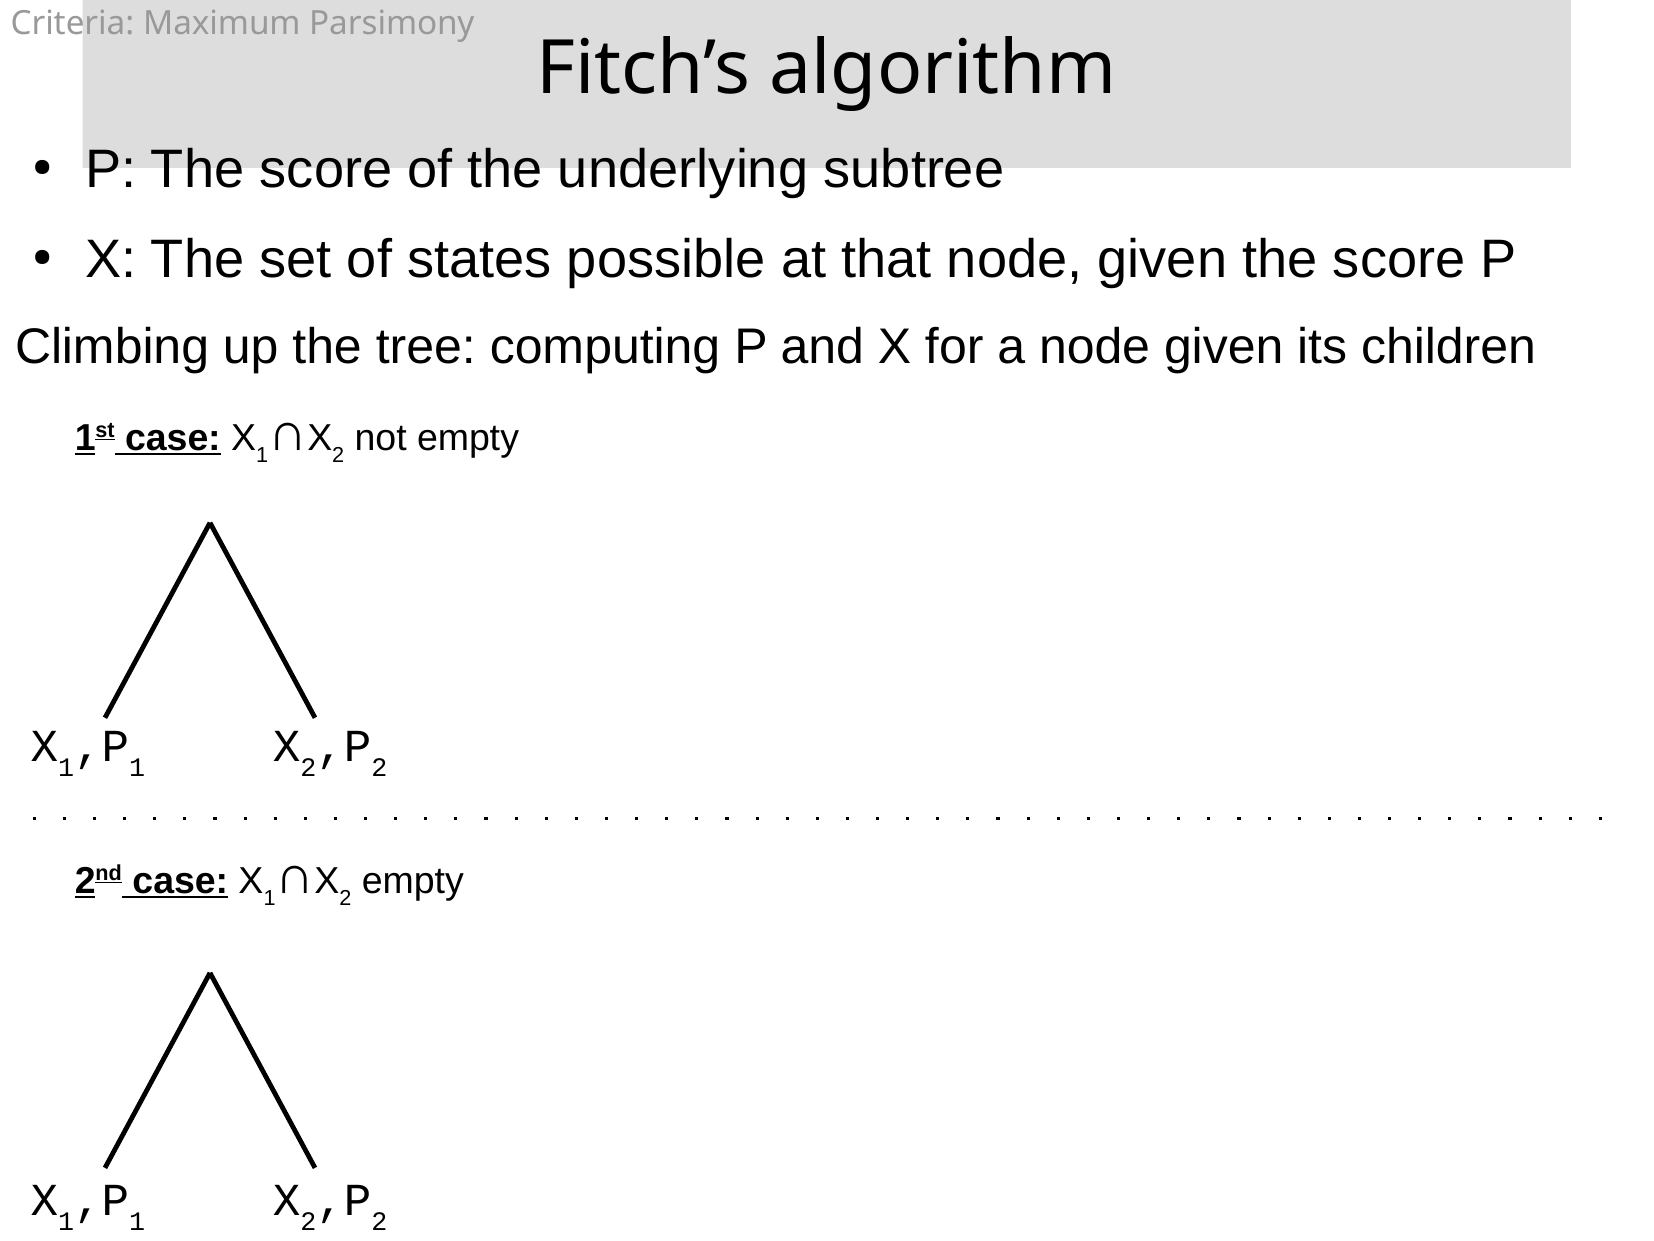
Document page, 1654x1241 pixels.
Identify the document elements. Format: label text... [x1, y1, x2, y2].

title Fitch’s algorithm [82, 0, 1571, 138]
list P: The score of the underlying subtree X: The set of states possible at that node, given the score P Climbing up the tree: computing P and X for a node given its children [15, 138, 1651, 462]
text_box X1,P1 [15, 1169, 166, 1241]
text_box X1,P1 [15, 716, 166, 792]
text_box Criteria: Maximum Parsimony [10, 0, 513, 73]
text_box 1st case: X1∩X2 not empty [60, 394, 556, 475]
text_box X2,P2 [258, 1169, 408, 1241]
text_box 2nd case: X1∩X2 empty [60, 837, 556, 918]
text_box X2,P2 [258, 716, 408, 792]
